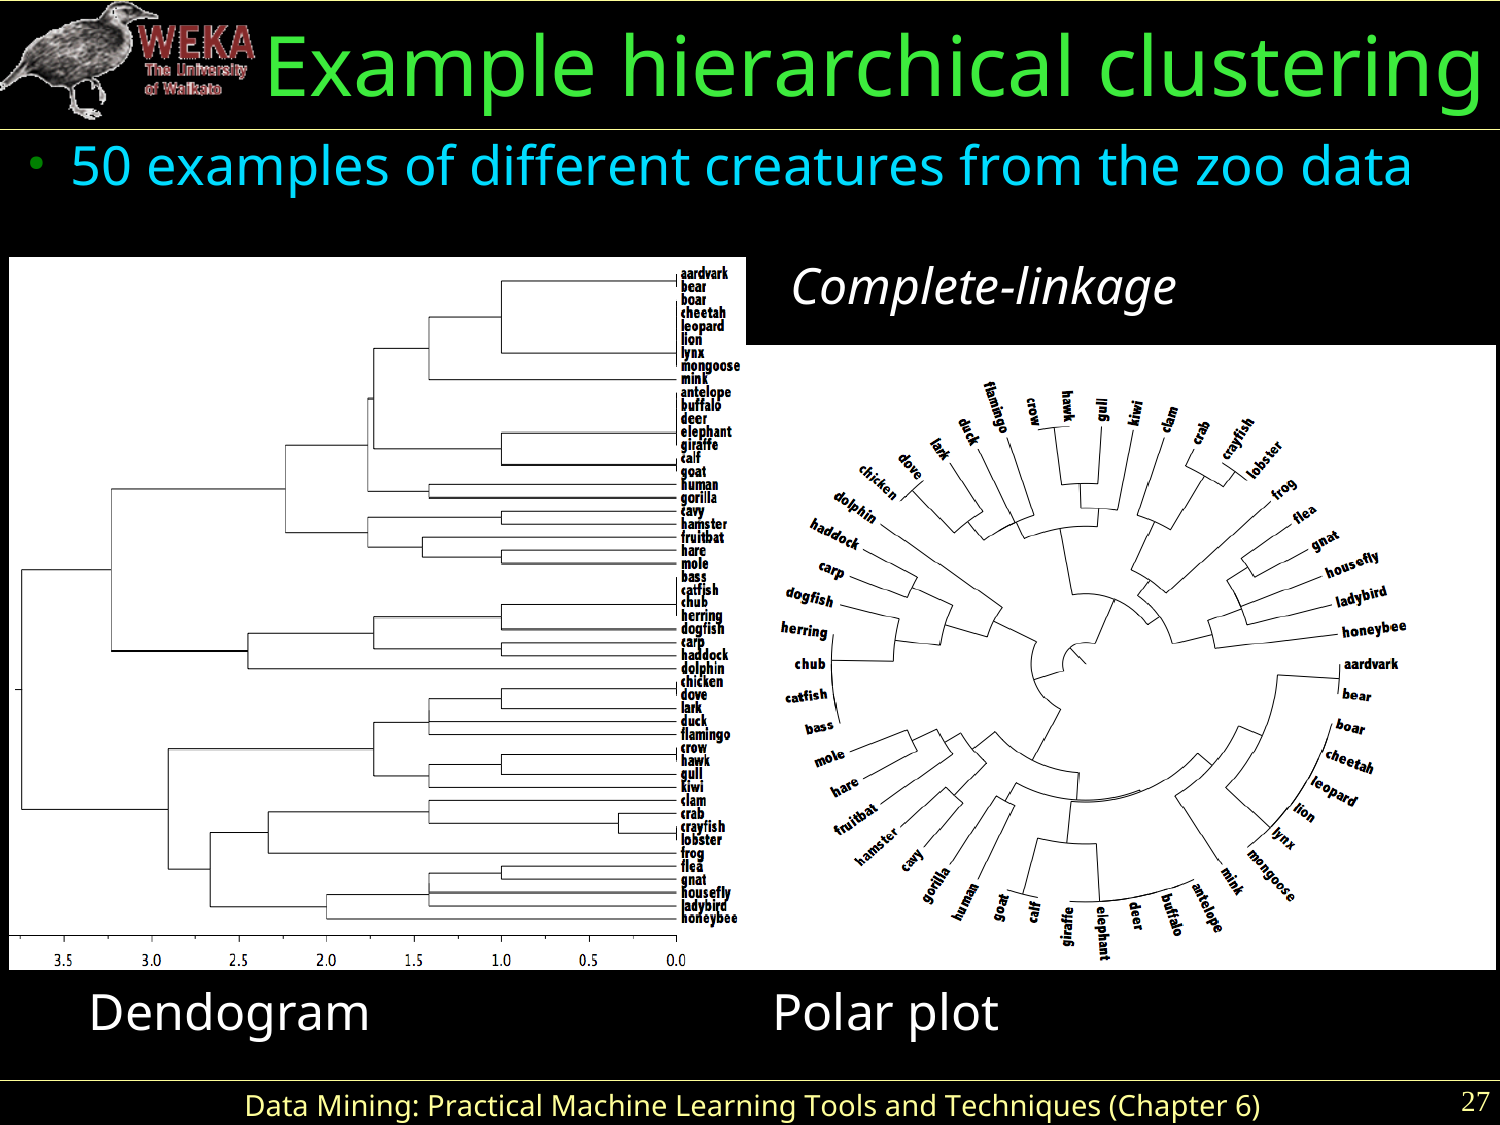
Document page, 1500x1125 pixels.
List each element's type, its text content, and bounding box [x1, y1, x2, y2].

text_box Complete-linkage [775, 243, 1205, 320]
picture [9, 257, 1496, 970]
title Example hierarchical clustering [263, 0, 1500, 159]
text_box Polar plot [757, 969, 1015, 1046]
list 50 examples of different creatures from the zoo data [27, 127, 1480, 290]
picture [0, 1, 263, 129]
text_box Dendogram [73, 969, 374, 1046]
